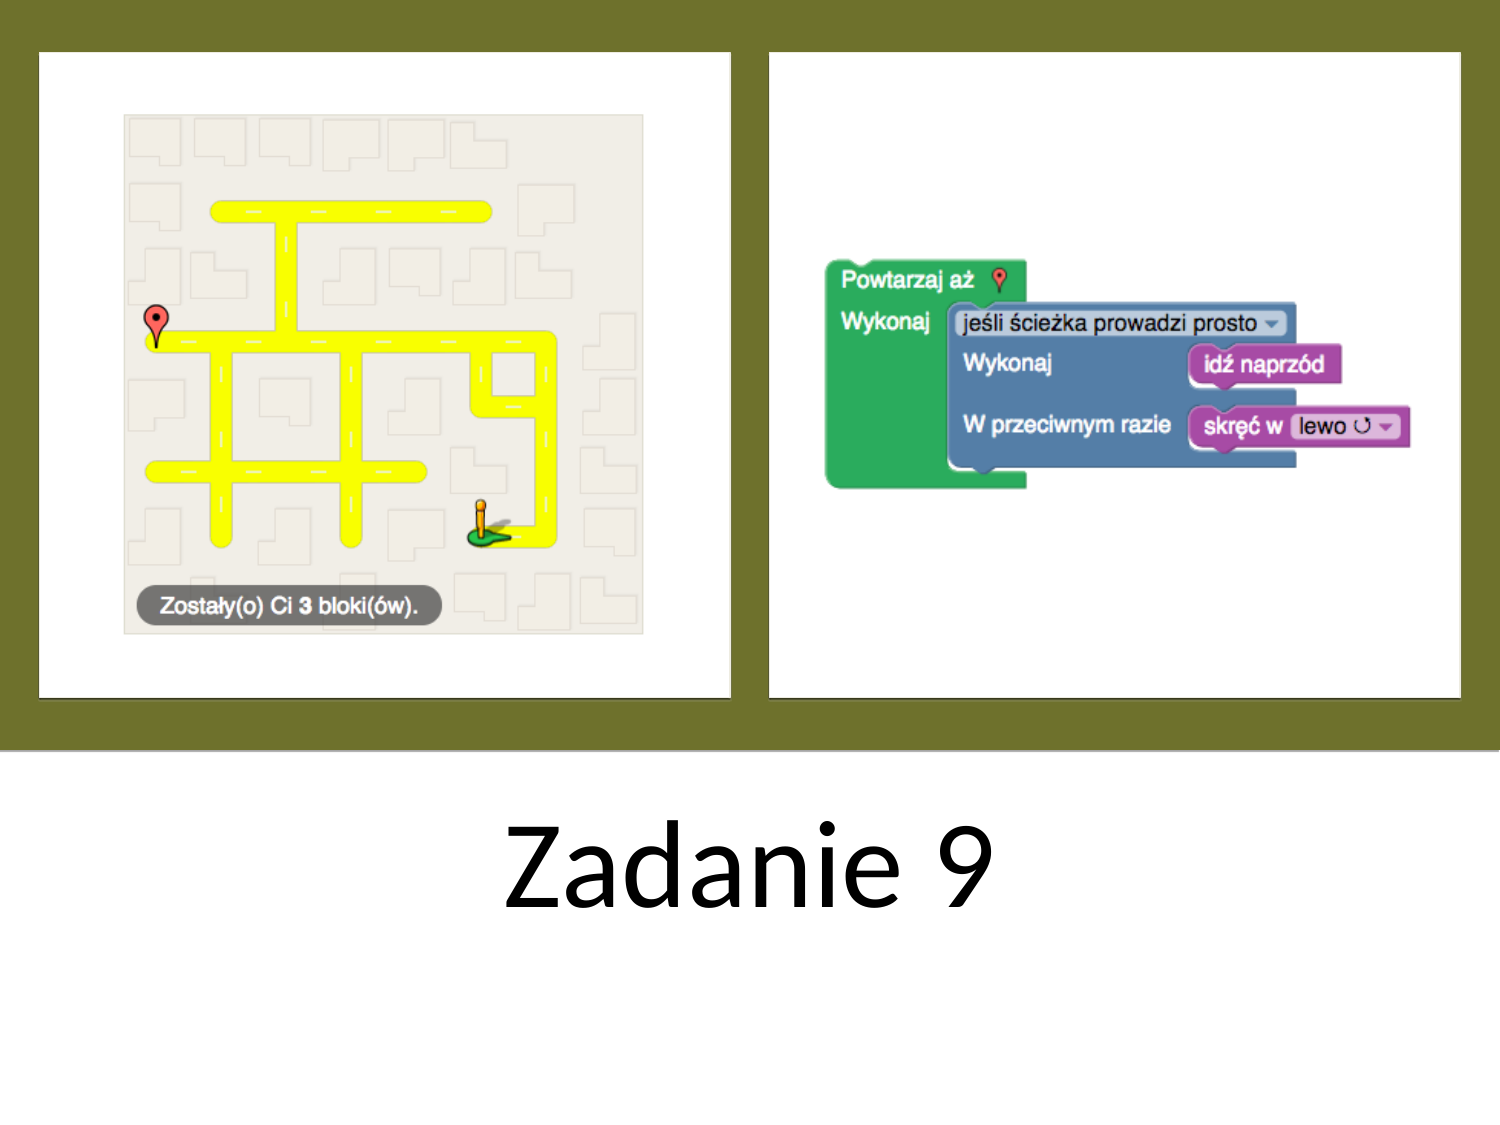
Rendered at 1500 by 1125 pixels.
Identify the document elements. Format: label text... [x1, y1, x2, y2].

picture [808, 245, 1421, 505]
title Zadanie 9 [187, 761, 1313, 942]
picture [120, 104, 650, 646]
text_box [0, 0, 1500, 750]
